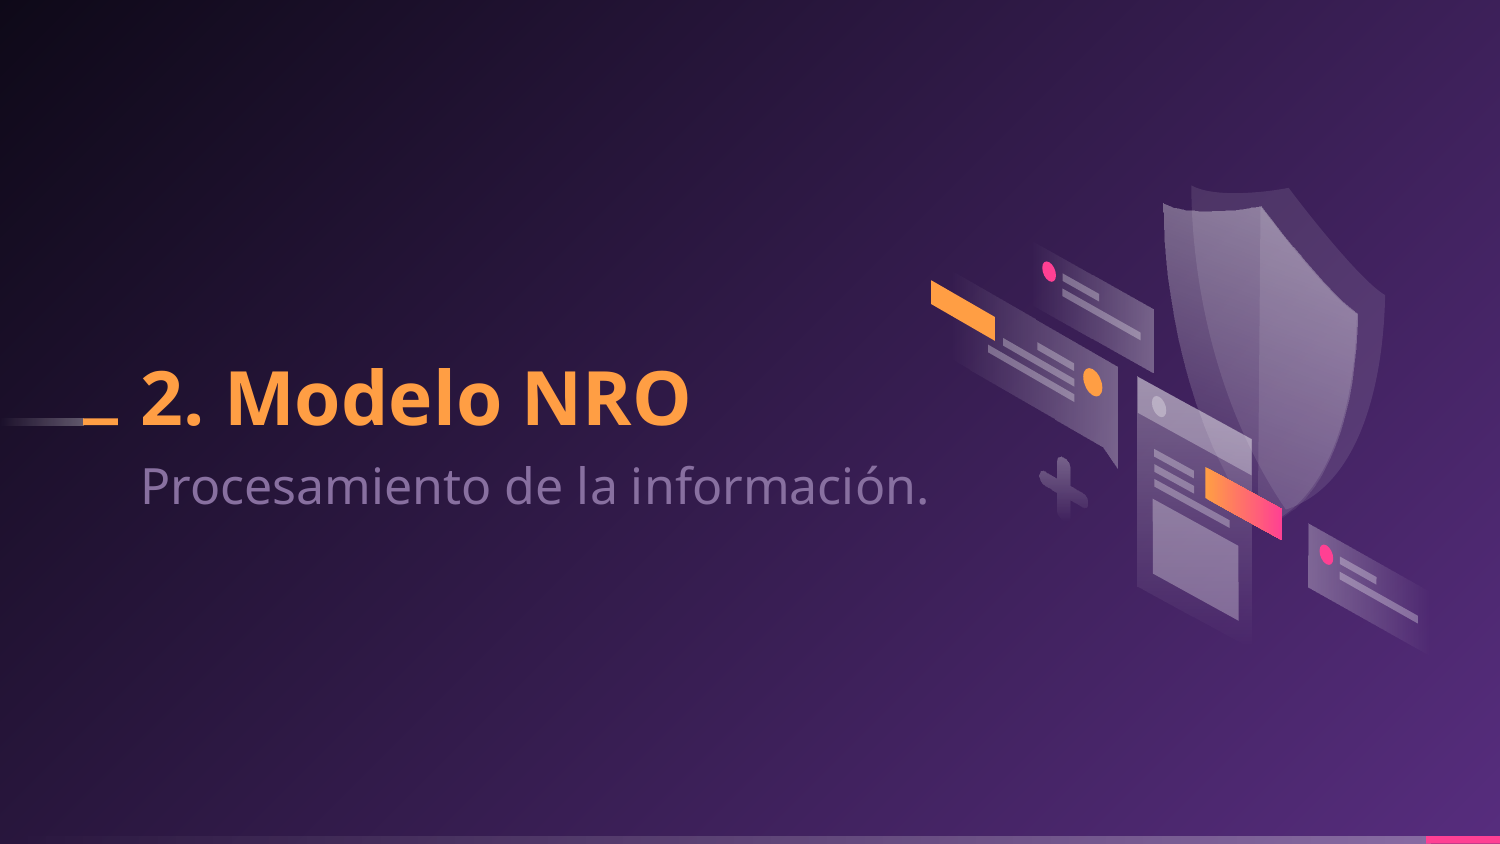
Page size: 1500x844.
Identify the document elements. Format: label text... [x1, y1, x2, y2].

text_box [931, 269, 1118, 469]
text_box [1137, 185, 1386, 649]
text_box [1039, 456, 1087, 522]
title 2. Modelo NRO [140, 251, 979, 442]
text_box [1030, 240, 1154, 373]
subtitle Procesamiento de la información. [140, 445, 979, 516]
text_box [1308, 523, 1431, 656]
